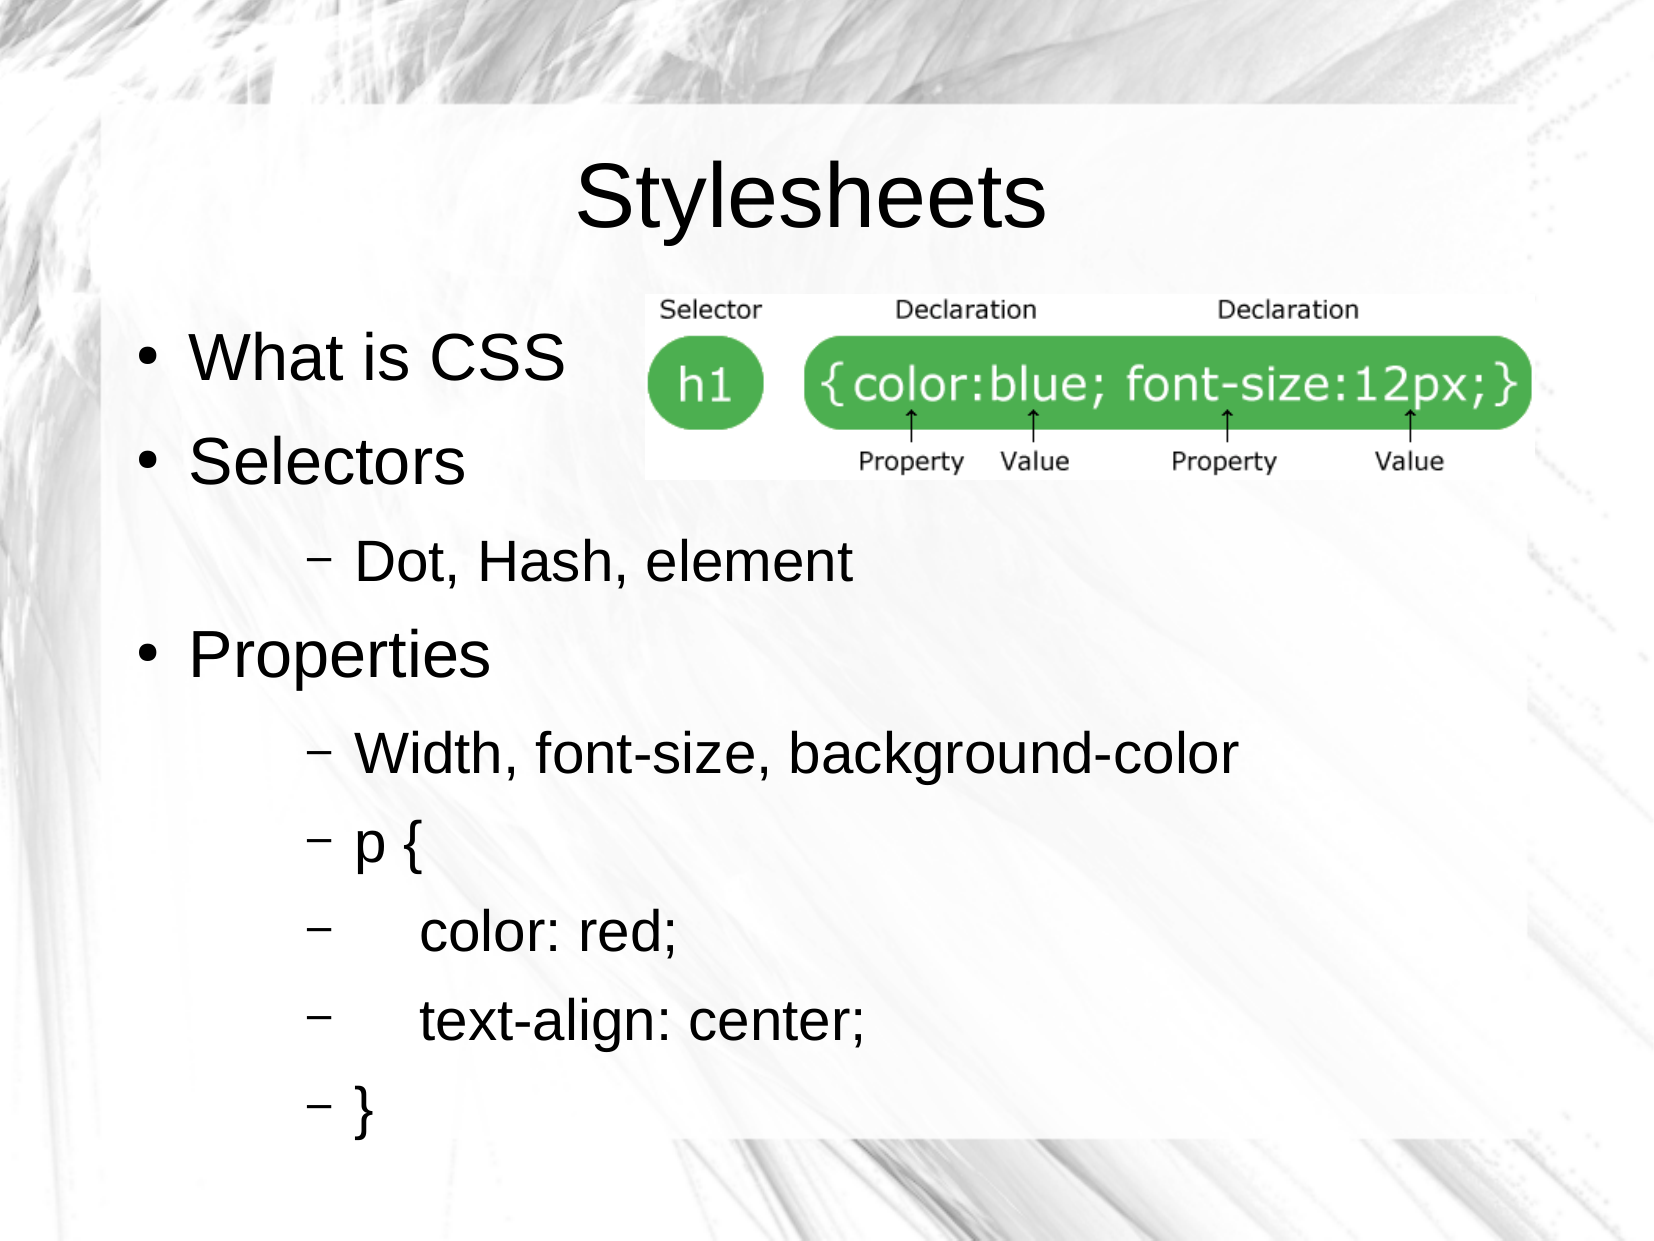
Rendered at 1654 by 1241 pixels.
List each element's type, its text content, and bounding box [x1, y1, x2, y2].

title Stylesheets [118, 112, 1506, 281]
list What is CSS Selectors Dot, Hash, element Properties Width, font-size, background-color p { color: red; text-align: center; } [118, 319, 1571, 1140]
picture [0, 0, 1654, 1241]
